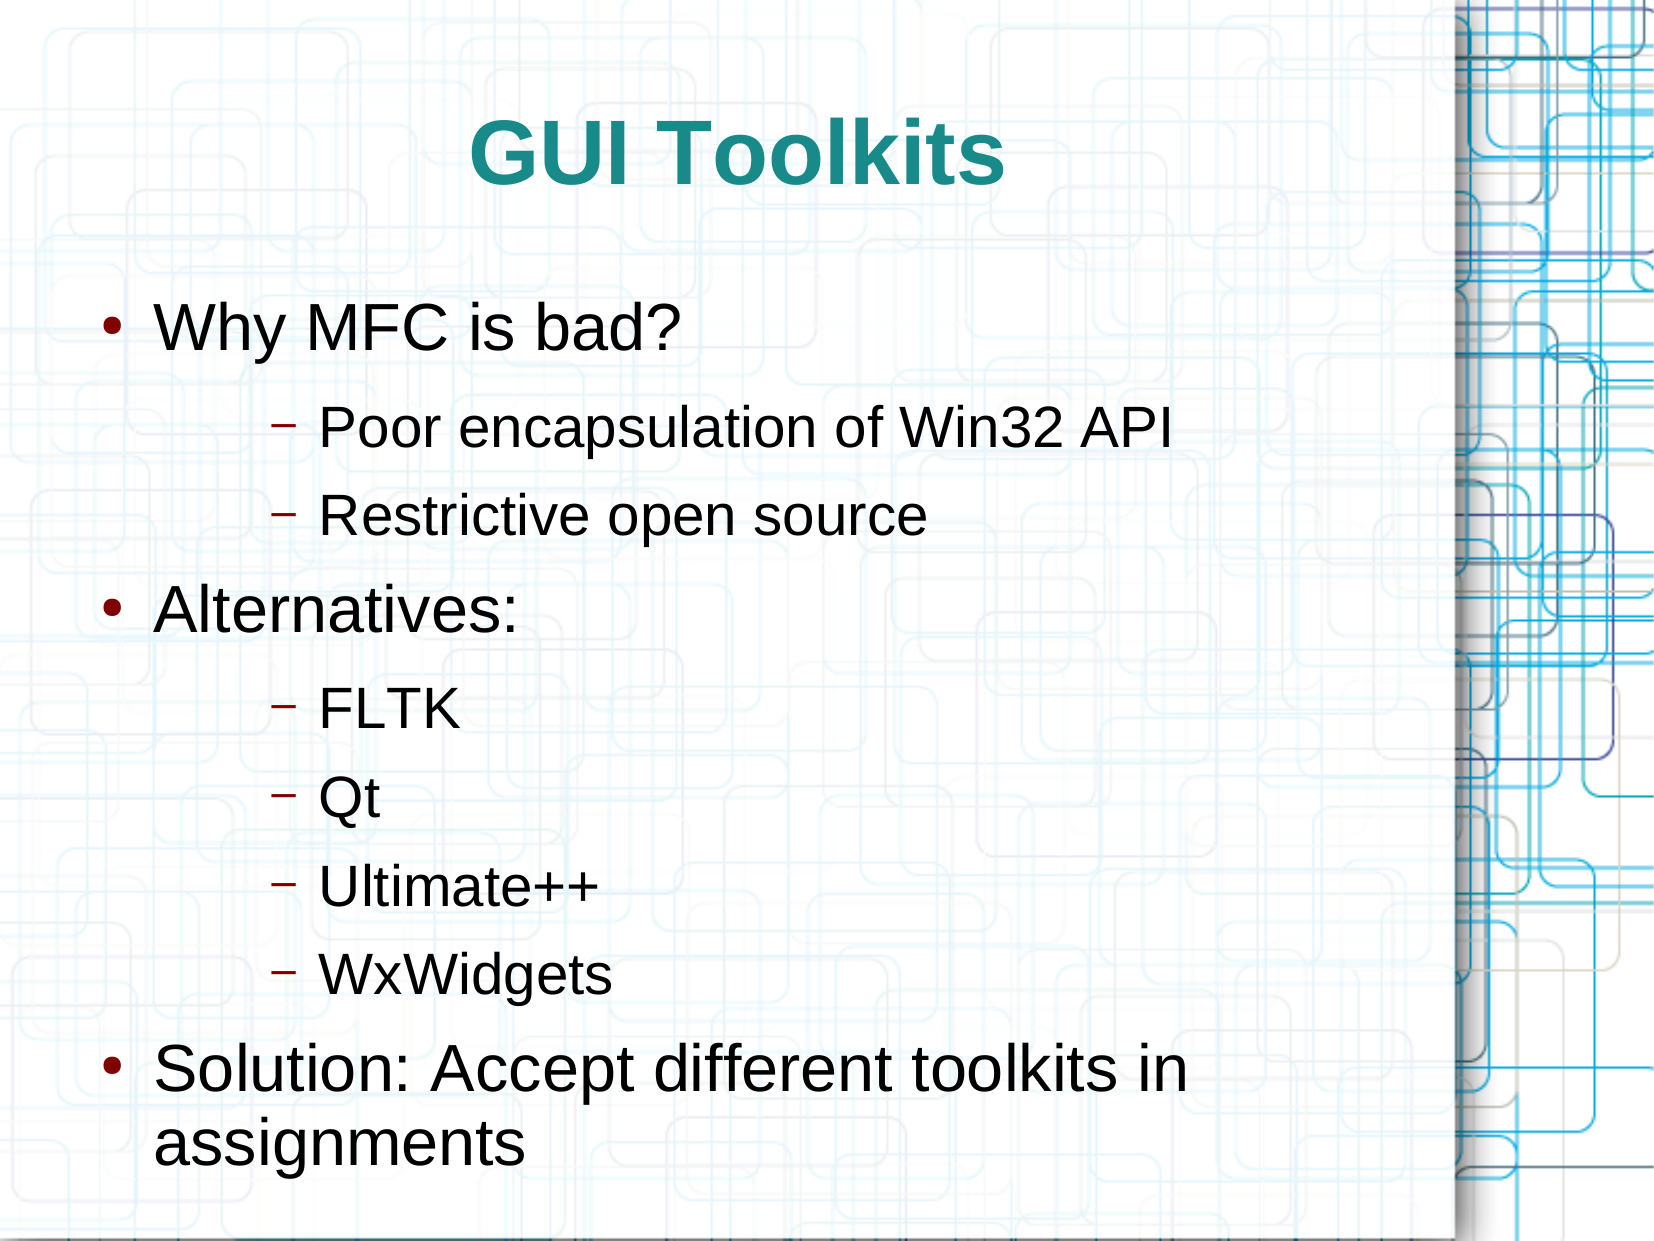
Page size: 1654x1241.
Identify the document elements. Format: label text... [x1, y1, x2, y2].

picture [0, 0, 1654, 1241]
title GUI Toolkits [59, 49, 1418, 257]
list Why MFC is bad? Poor encapsulation of Win32 API Restrictive open source Alternatives: FLTK Qt Ultimate++ WxWidgets Solution: Accept different toolkits in assignments [82, 290, 1418, 1180]
